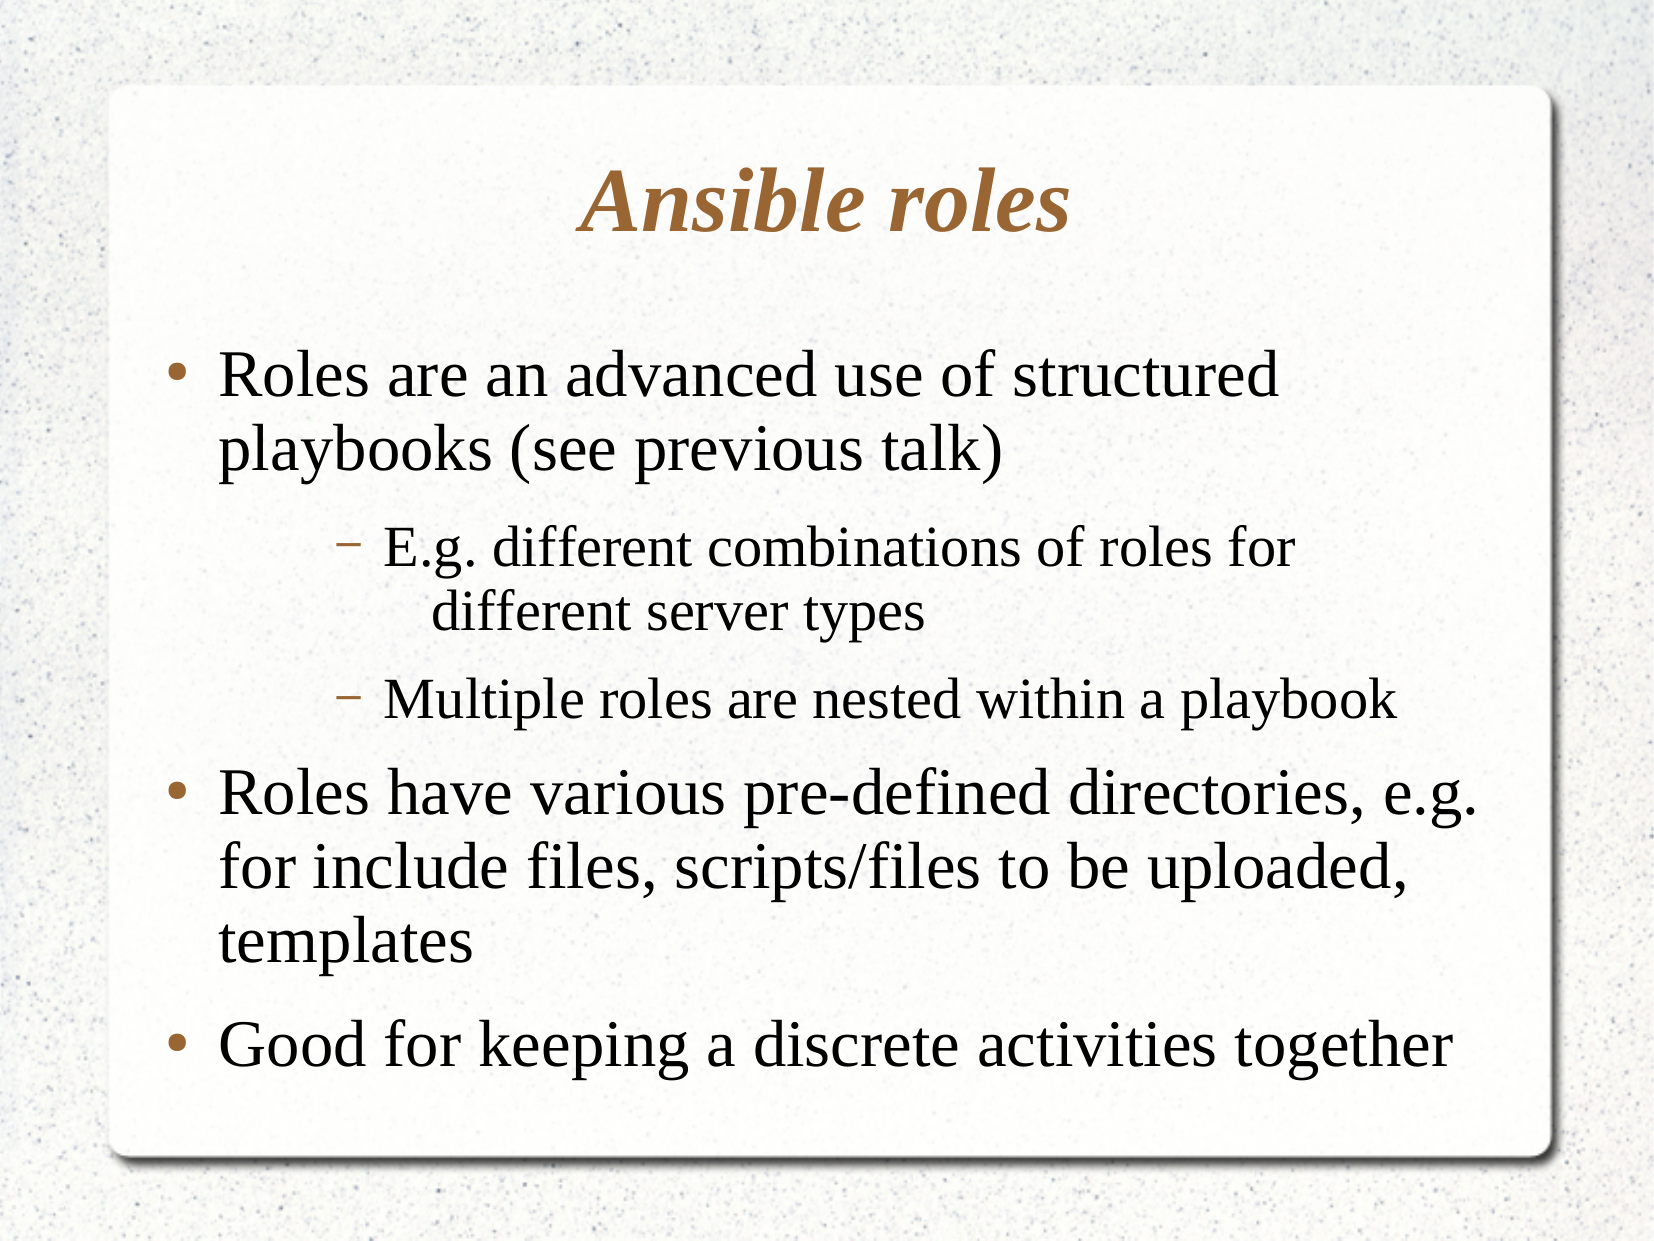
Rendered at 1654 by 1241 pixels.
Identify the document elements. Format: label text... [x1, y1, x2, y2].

list Roles are an advanced use of structured playbooks (see previous talk) E.g. different combinations of roles for different server types Multiple roles are nested within a playbook Roles have various pre-defined directories, e.g. for include files, scripts/files to be uploaded, templates Good for keeping a discrete activities together [147, 336, 1506, 1081]
title Ansible roles [118, 96, 1536, 304]
picture [0, 0, 1654, 1241]
